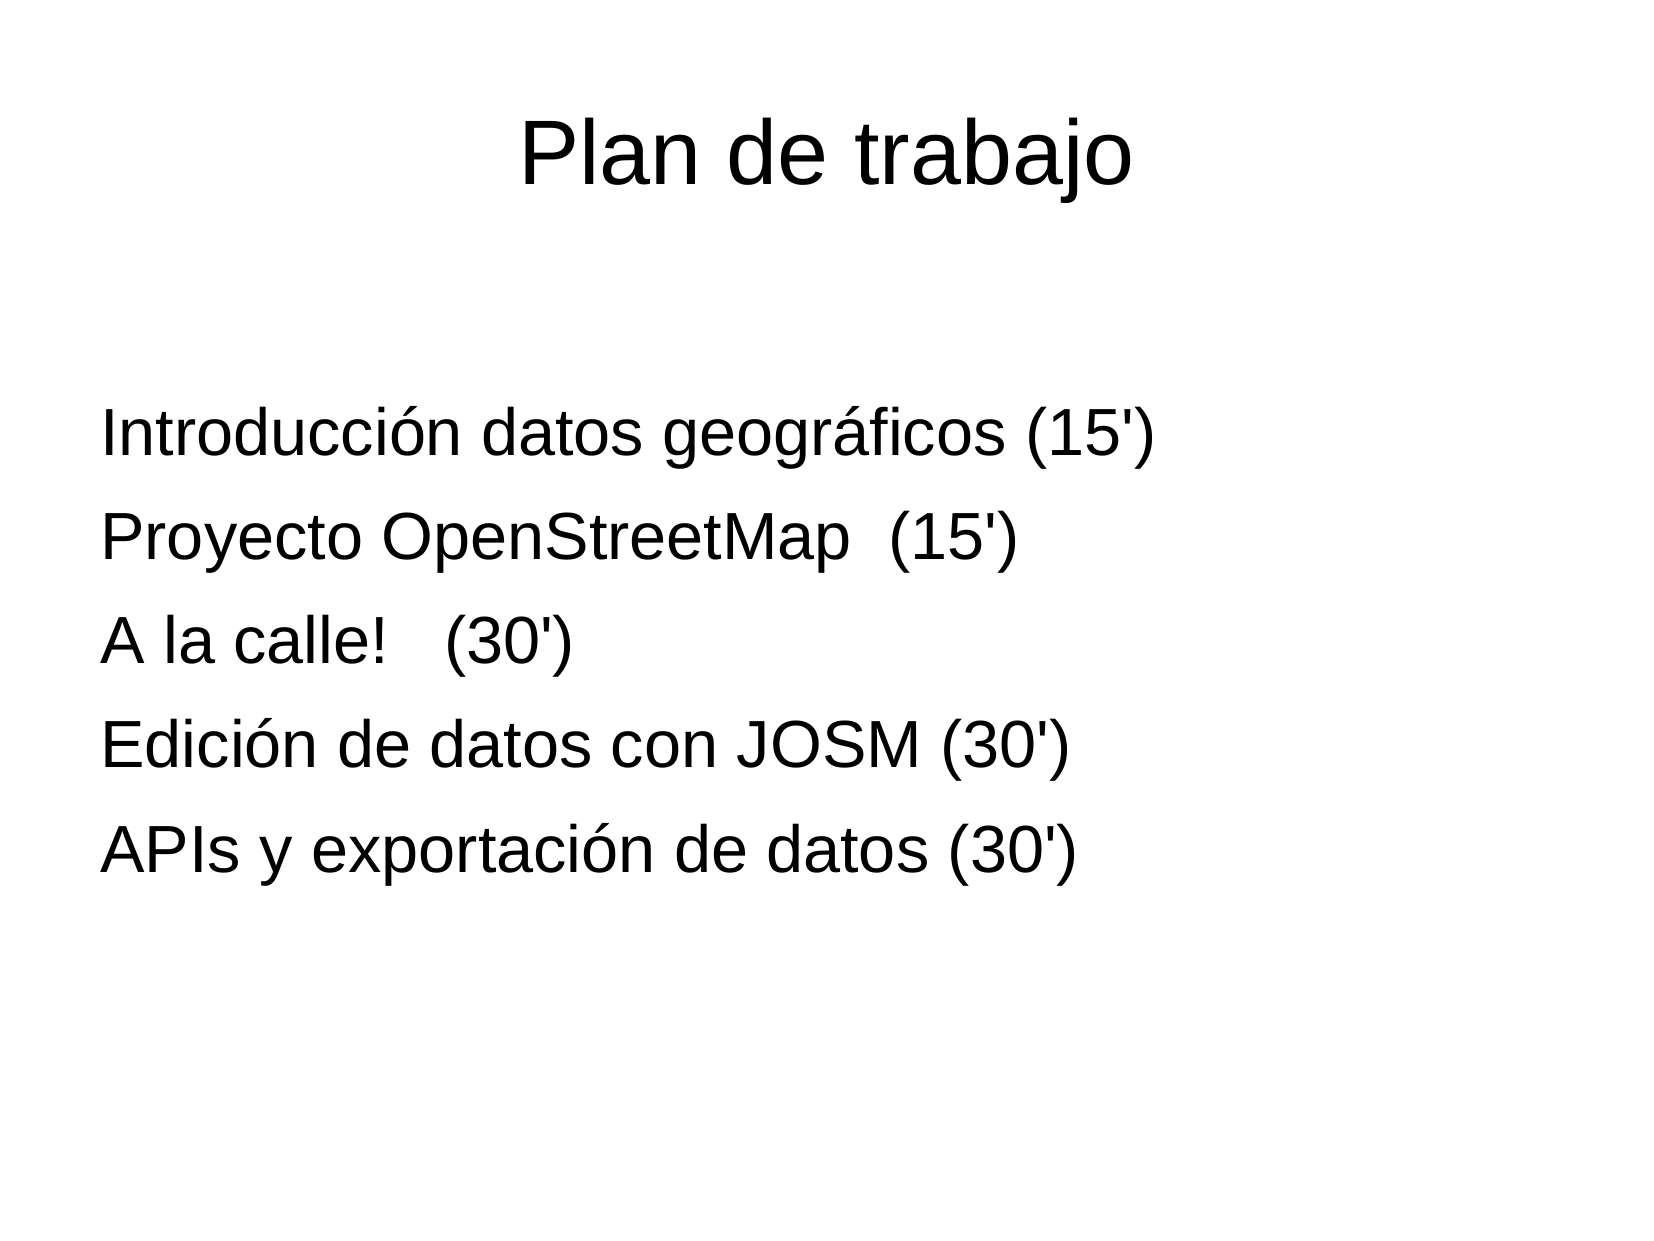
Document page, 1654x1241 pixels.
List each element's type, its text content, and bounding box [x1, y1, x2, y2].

title Plan de trabajo [82, 49, 1571, 257]
list Introducción datos geográficos (15') Proyecto OpenStreetMap (15') A la calle! (30') Edición de datos con JOSM (30') APIs y exportación de datos (30') [82, 290, 1571, 1109]
